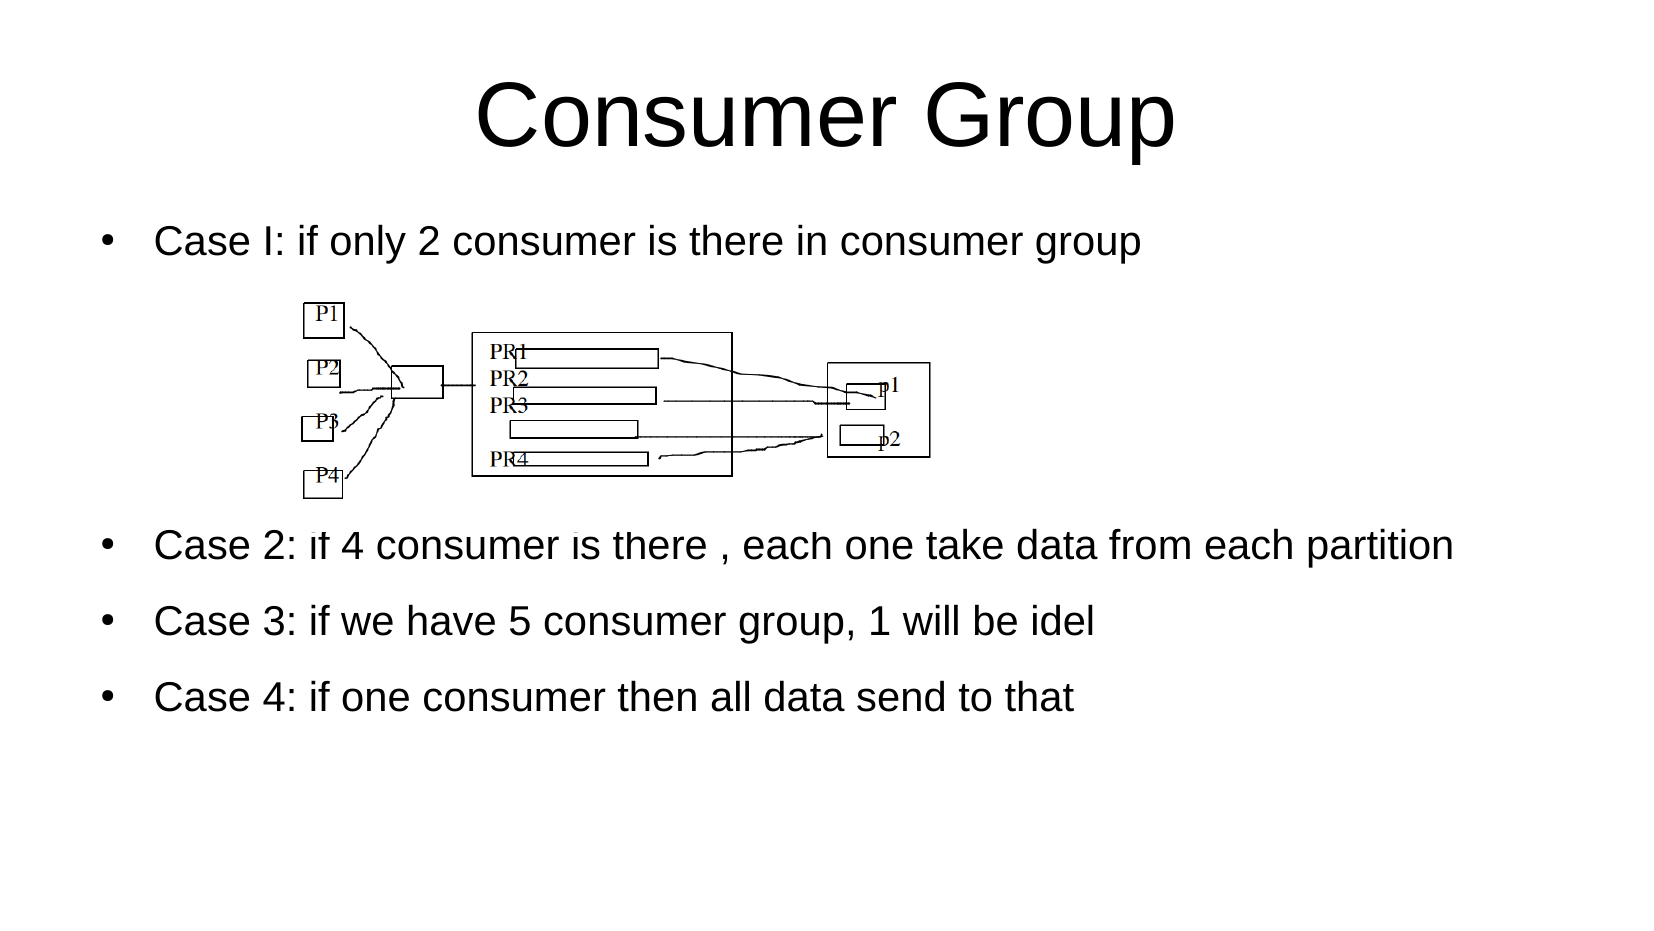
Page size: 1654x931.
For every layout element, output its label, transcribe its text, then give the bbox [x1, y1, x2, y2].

list Case I: if only 2 consumer is there in consumer group Case 2: if 4 consumer is there , each one take data from each partition Case 3: if we have 5 consumer group, 1 will be idel Case 4: if one consumer then all data send to that [82, 217, 1571, 758]
picture [293, 279, 957, 532]
title Consumer Group [82, 37, 1571, 193]
